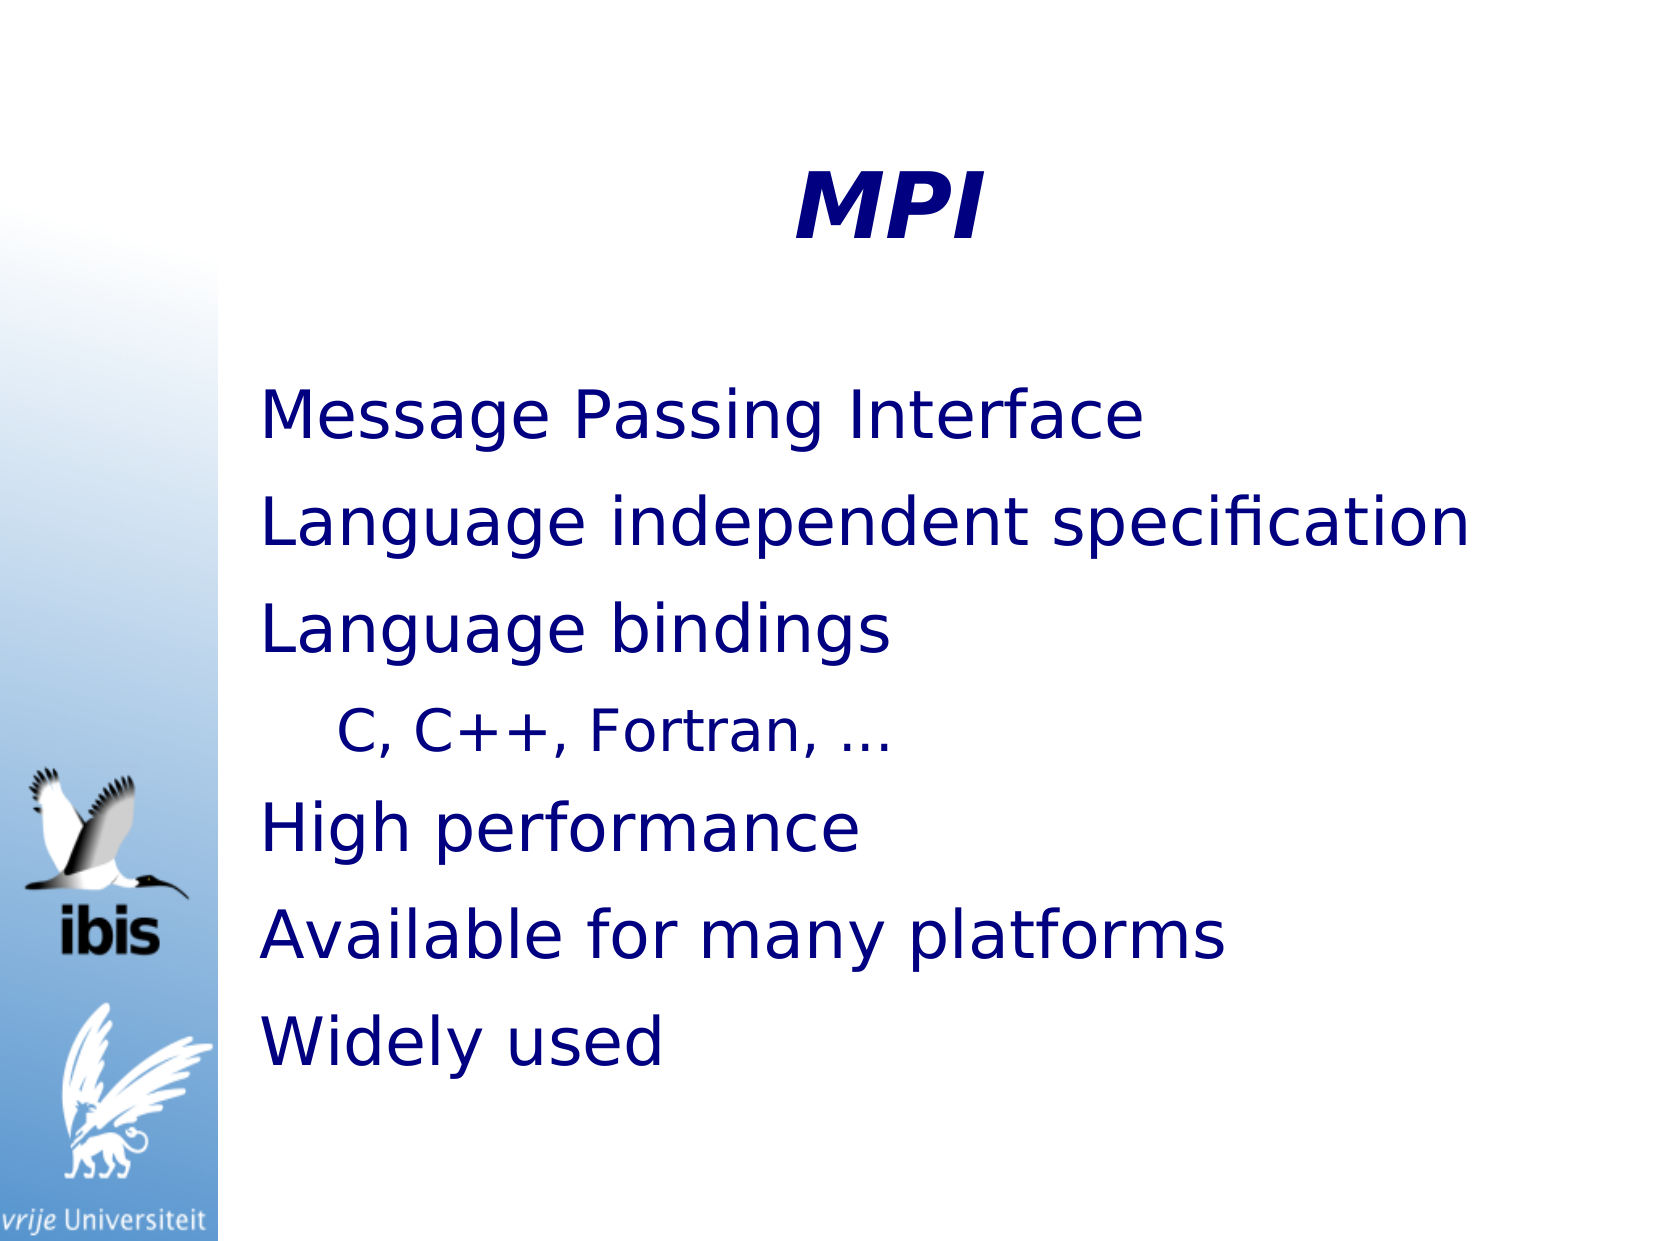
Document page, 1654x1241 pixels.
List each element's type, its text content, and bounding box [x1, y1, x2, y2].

picture [0, 0, 218, 1241]
title MPI [248, 102, 1534, 310]
list Message Passing Interface Language independent specification Language bindings C, C++, Fortran, ... High performance Available for many platforms Widely used [241, 376, 1654, 1158]
